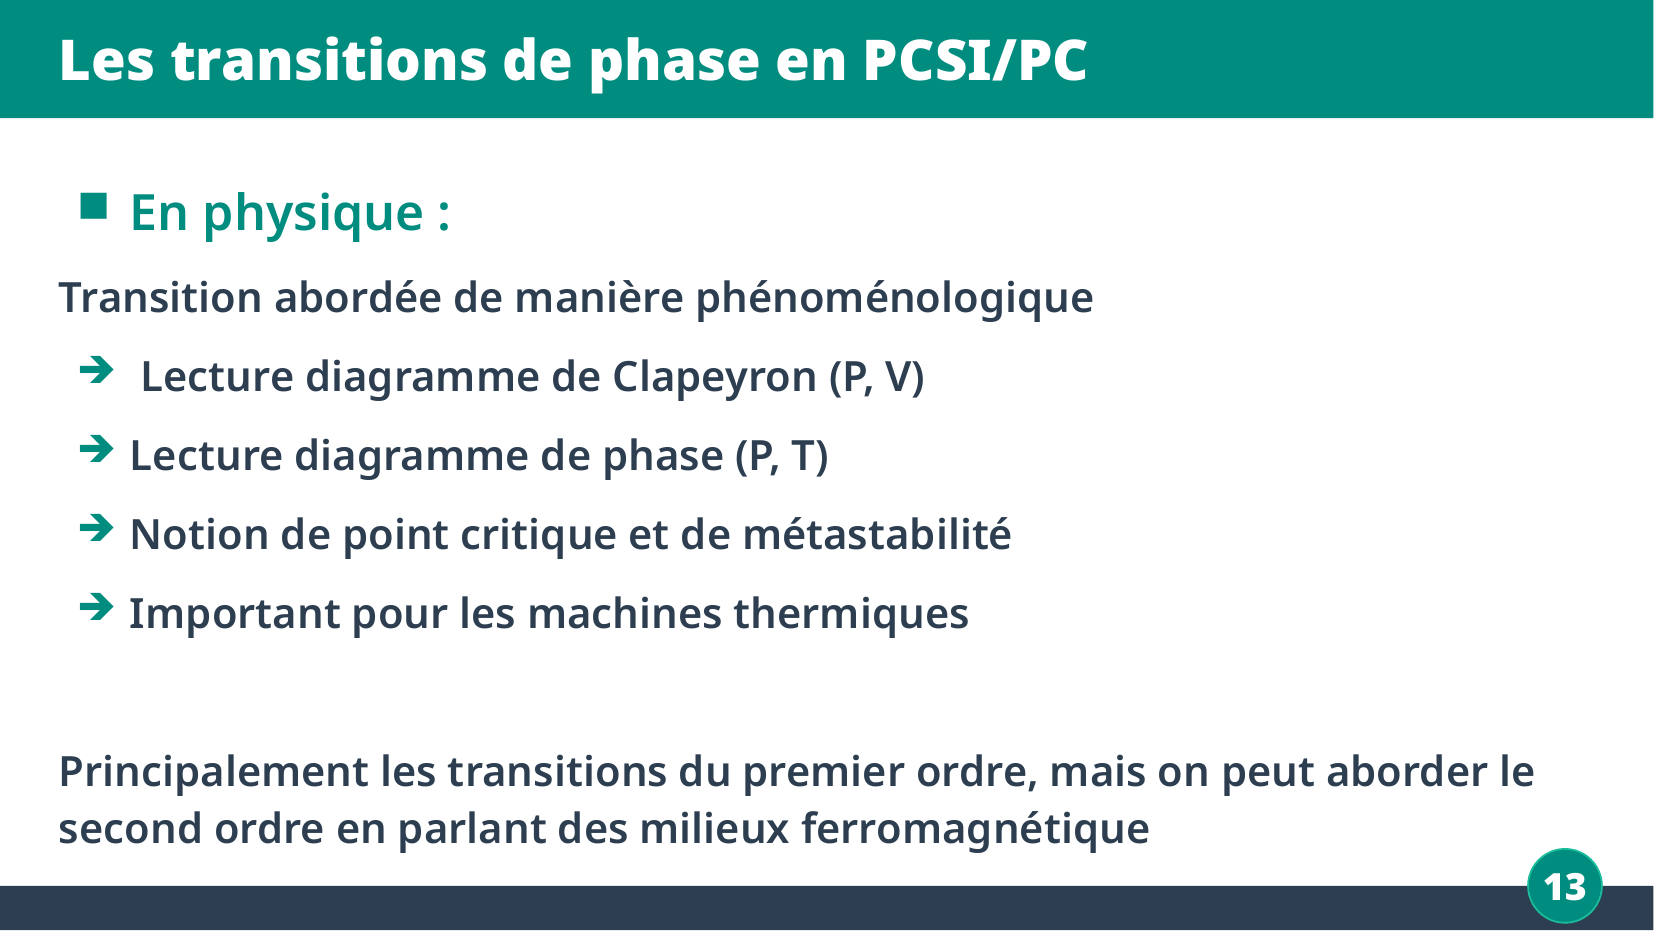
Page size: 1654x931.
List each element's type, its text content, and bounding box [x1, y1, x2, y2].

list En physique : Transition abordée de manière phénoménologique Lecture diagramme de Clapeyron (P, V) Lecture diagramme de phase (P, T) Notion de point critique et de métastabilité Important pour les machines thermiques Principalement les transitions du premier ordre, mais on peut aborder le second ordre en parlant des milieux ferromagnétique [59, 177, 1595, 864]
title Les transitions de phase en PCSI/PC [59, 0, 1595, 118]
